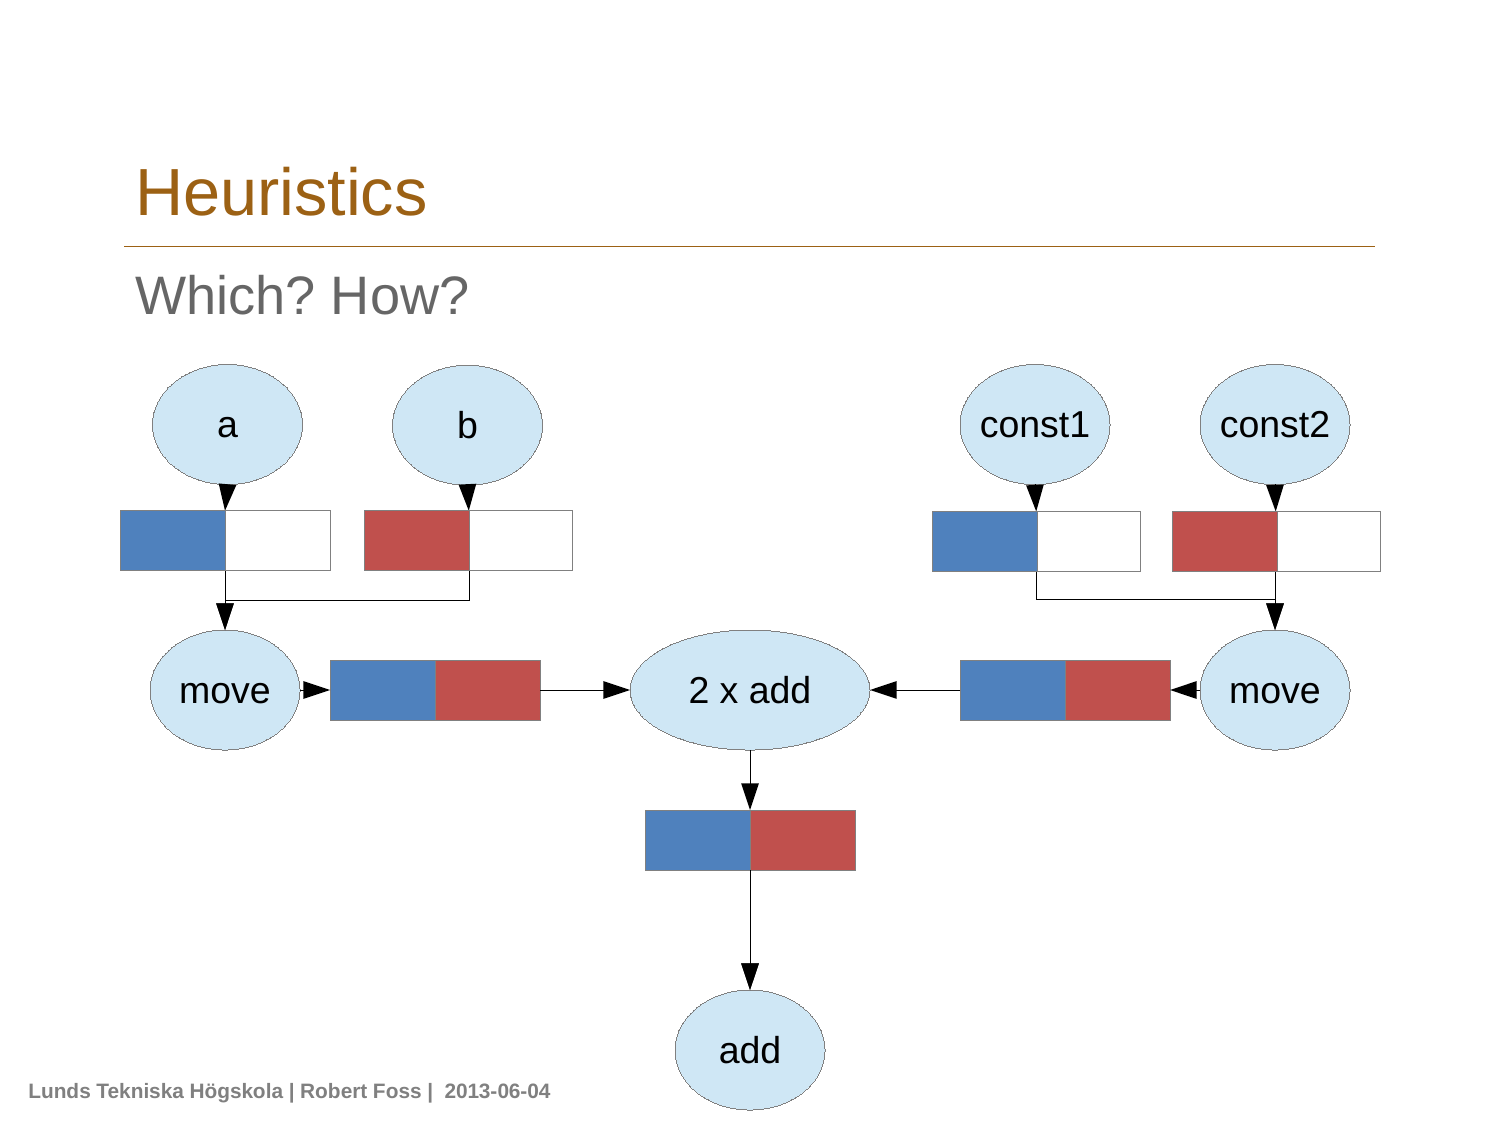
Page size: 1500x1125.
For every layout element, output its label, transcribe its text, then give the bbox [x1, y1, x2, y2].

text_box [330, 660, 541, 721]
text_box add [675, 990, 826, 1111]
text_box [120, 510, 331, 571]
text_box [645, 810, 856, 871]
text_box 2 x add [630, 630, 870, 751]
text_box [364, 510, 574, 571]
text_box move [150, 630, 301, 751]
text_box [1171, 511, 1381, 572]
text_box [960, 660, 1171, 721]
text_box move [1200, 630, 1351, 751]
text_box const1 [960, 364, 1111, 485]
text_box a [152, 364, 303, 485]
title Heuristics [120, 120, 1500, 258]
text_box const2 [1200, 364, 1351, 485]
text_box b [392, 365, 543, 485]
title Which? How? [120, 239, 1035, 346]
text_box [931, 511, 1141, 572]
